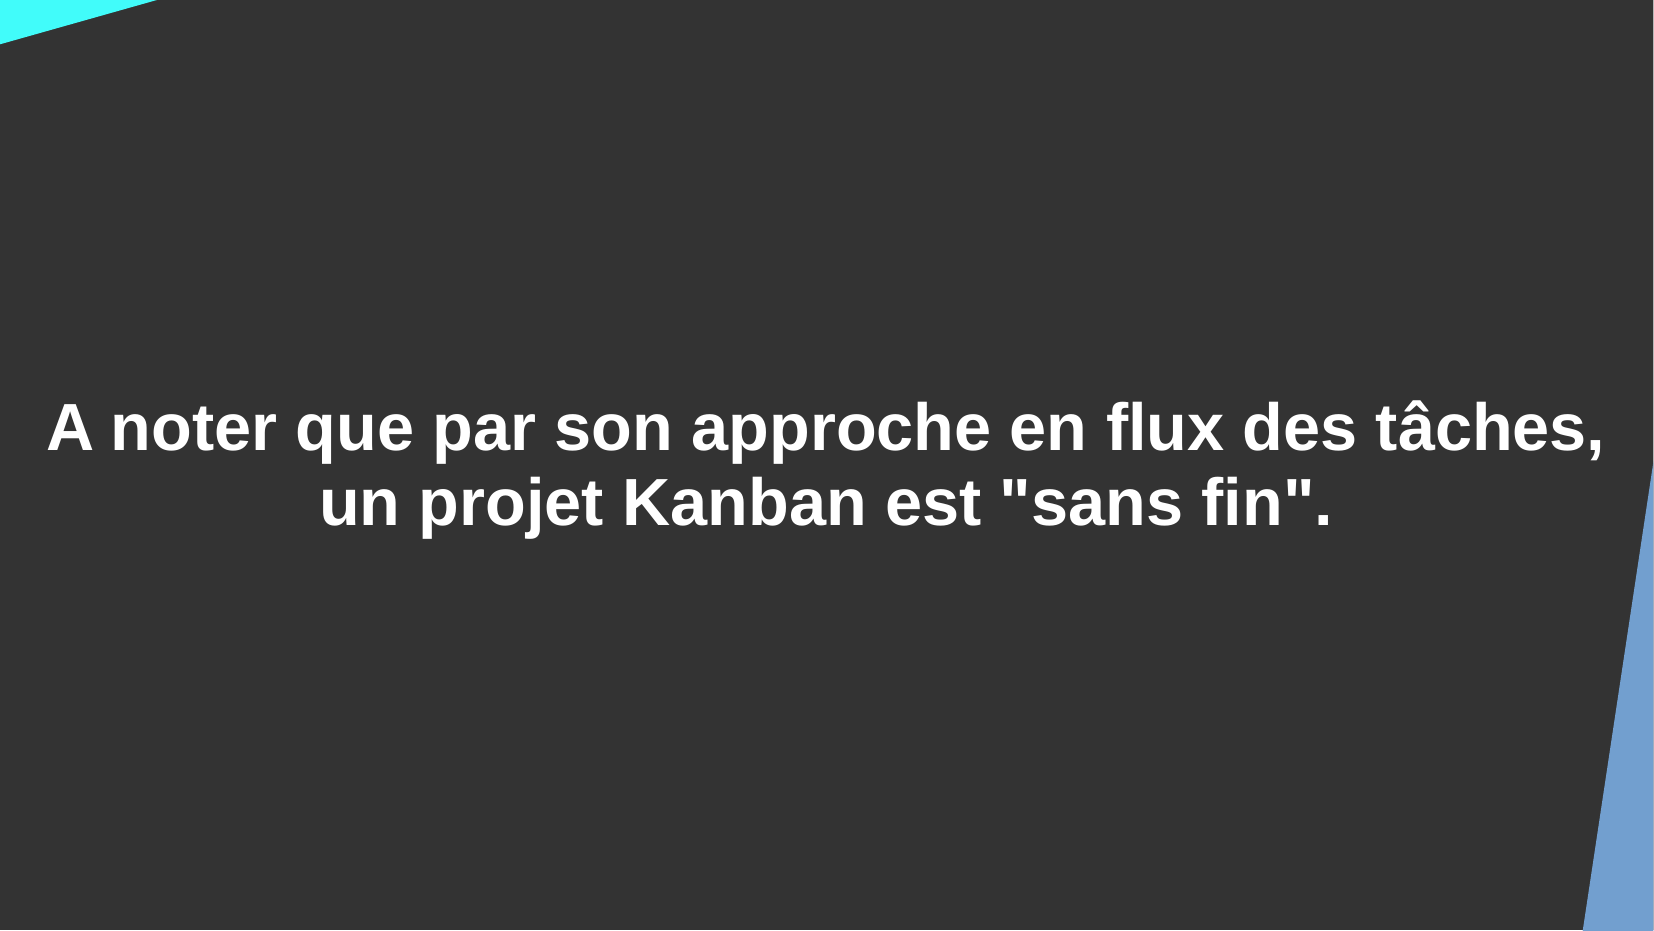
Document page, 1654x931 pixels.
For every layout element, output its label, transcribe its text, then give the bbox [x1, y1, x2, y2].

text_box [0, 0, 157, 45]
text_box [1582, 457, 1654, 931]
title A noter que par son approche en flux des tâches, un projet Kanban est "sans fin". [31, 352, 1622, 578]
